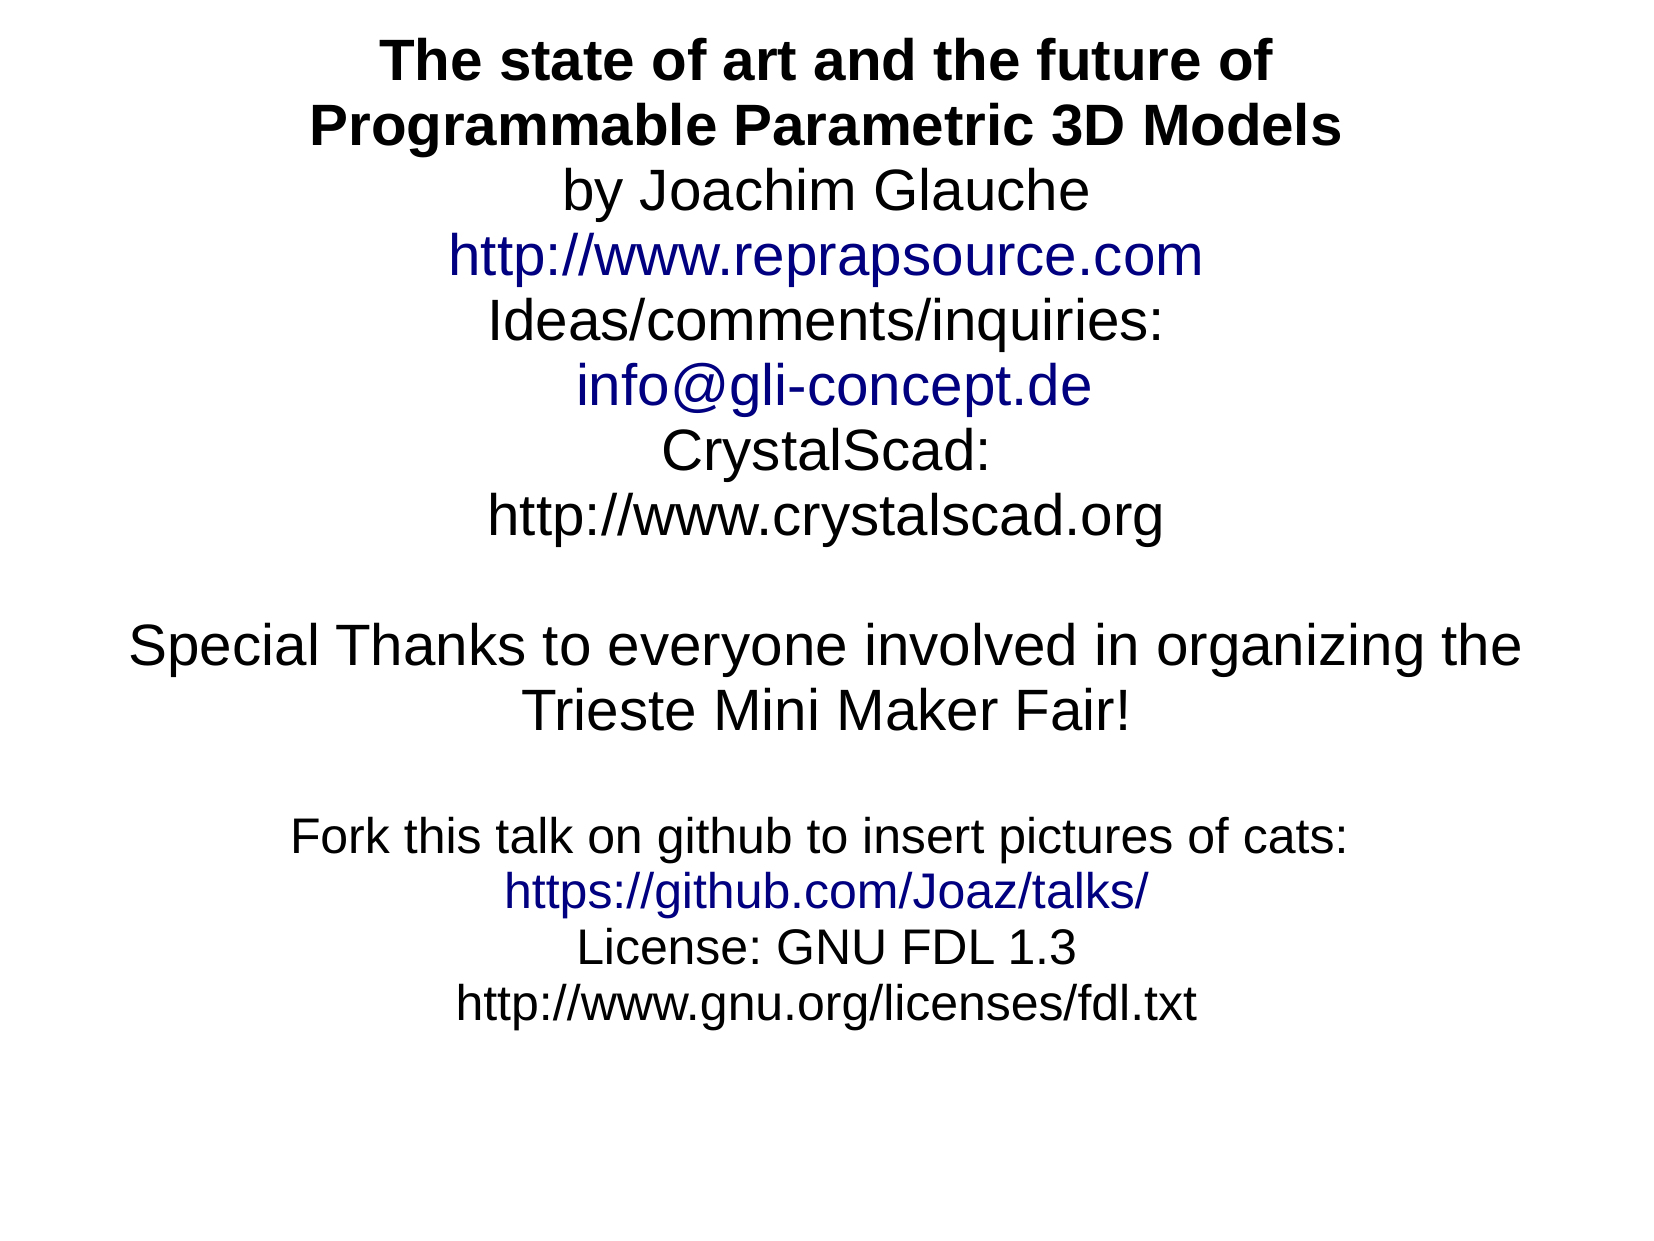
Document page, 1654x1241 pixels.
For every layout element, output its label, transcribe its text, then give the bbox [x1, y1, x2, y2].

subtitle The state of art and the future of Programmable Parametric 3D Models by Joachim Glauche http://www.reprapsource.com Ideas/comments/inquiries: info@gli-concept.de CrystalScad: http://www.crystalscad.org Special Thanks to everyone involved in organizing the Trieste Mini Maker Fair! Fork this talk on github to insert pictures of cats: https://github.com/Joaz/talks/ License: GNU FDL 1.3 http://www.gnu.org/licenses/fdl.txt [82, 27, 1571, 1241]
